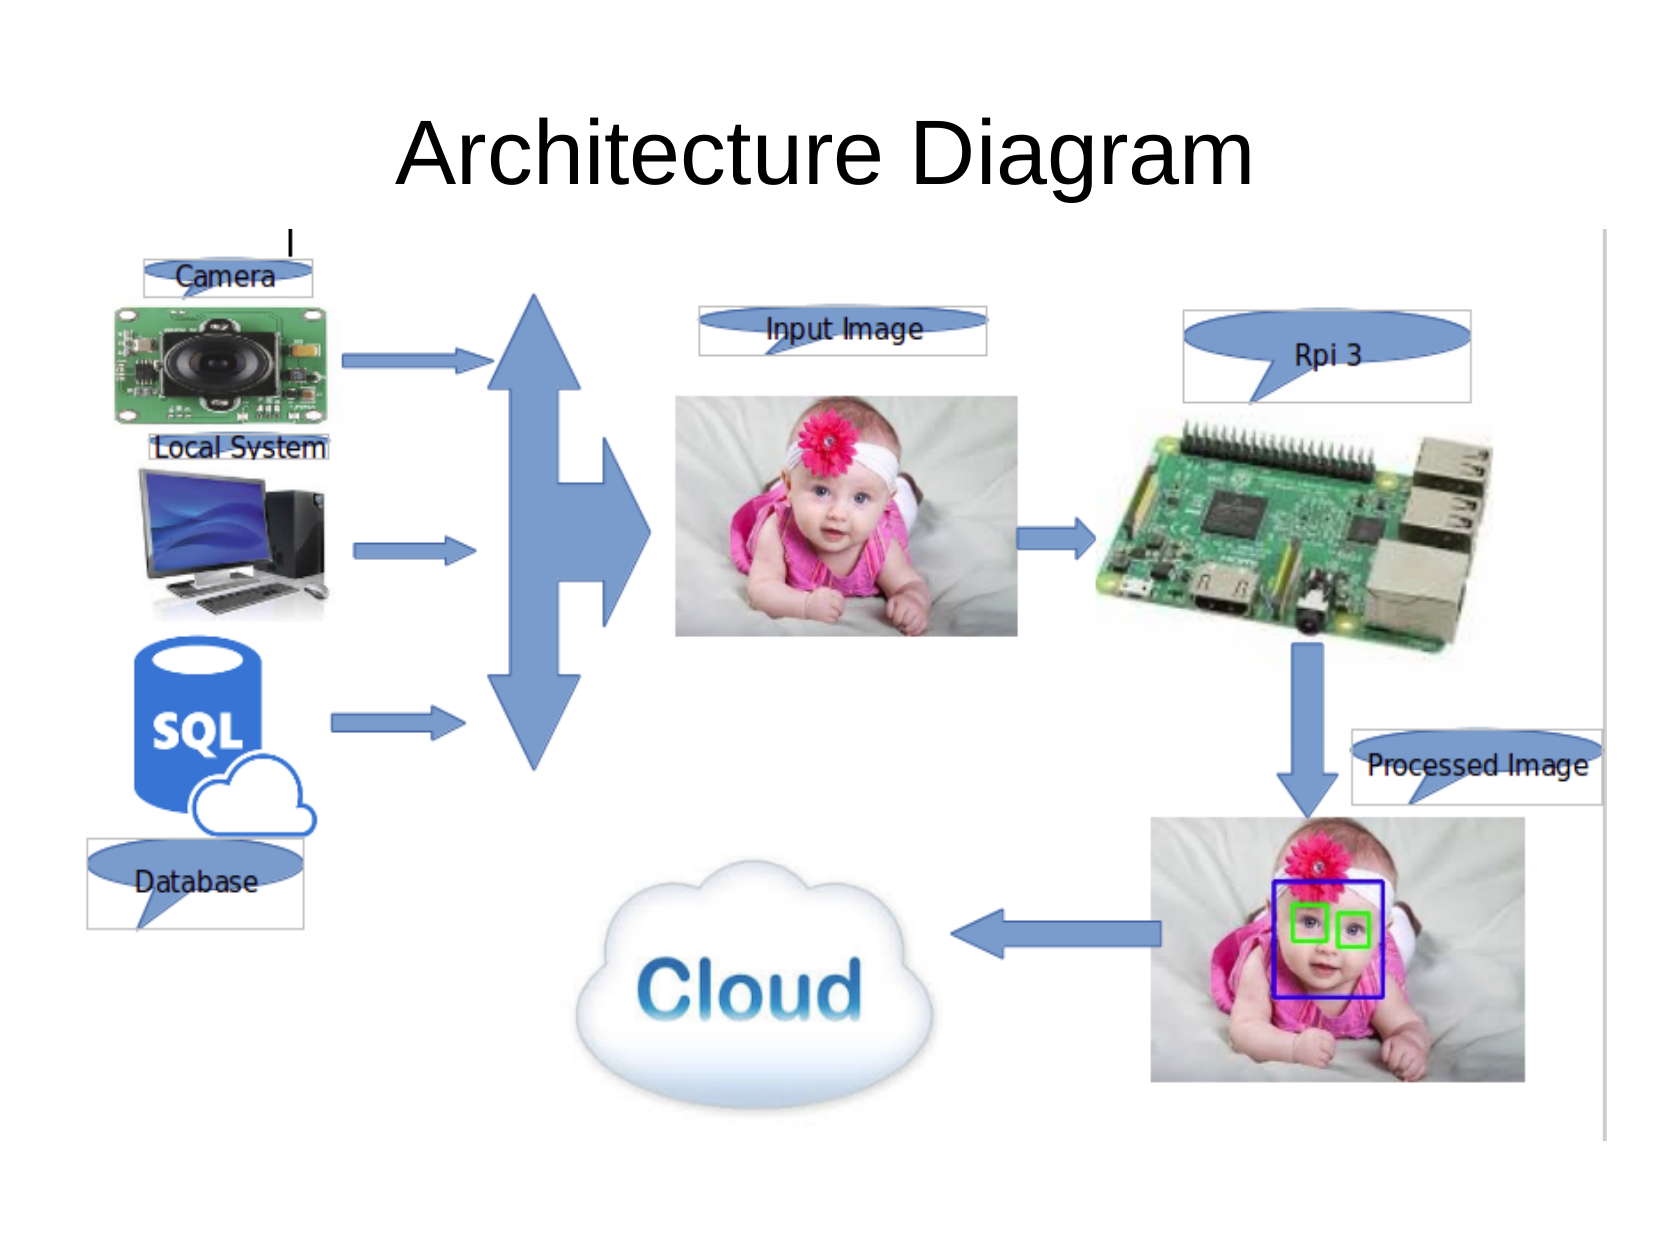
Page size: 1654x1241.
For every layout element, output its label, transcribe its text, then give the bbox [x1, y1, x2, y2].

title Architecture Diagram [82, 49, 1571, 257]
picture [85, 229, 1607, 1141]
